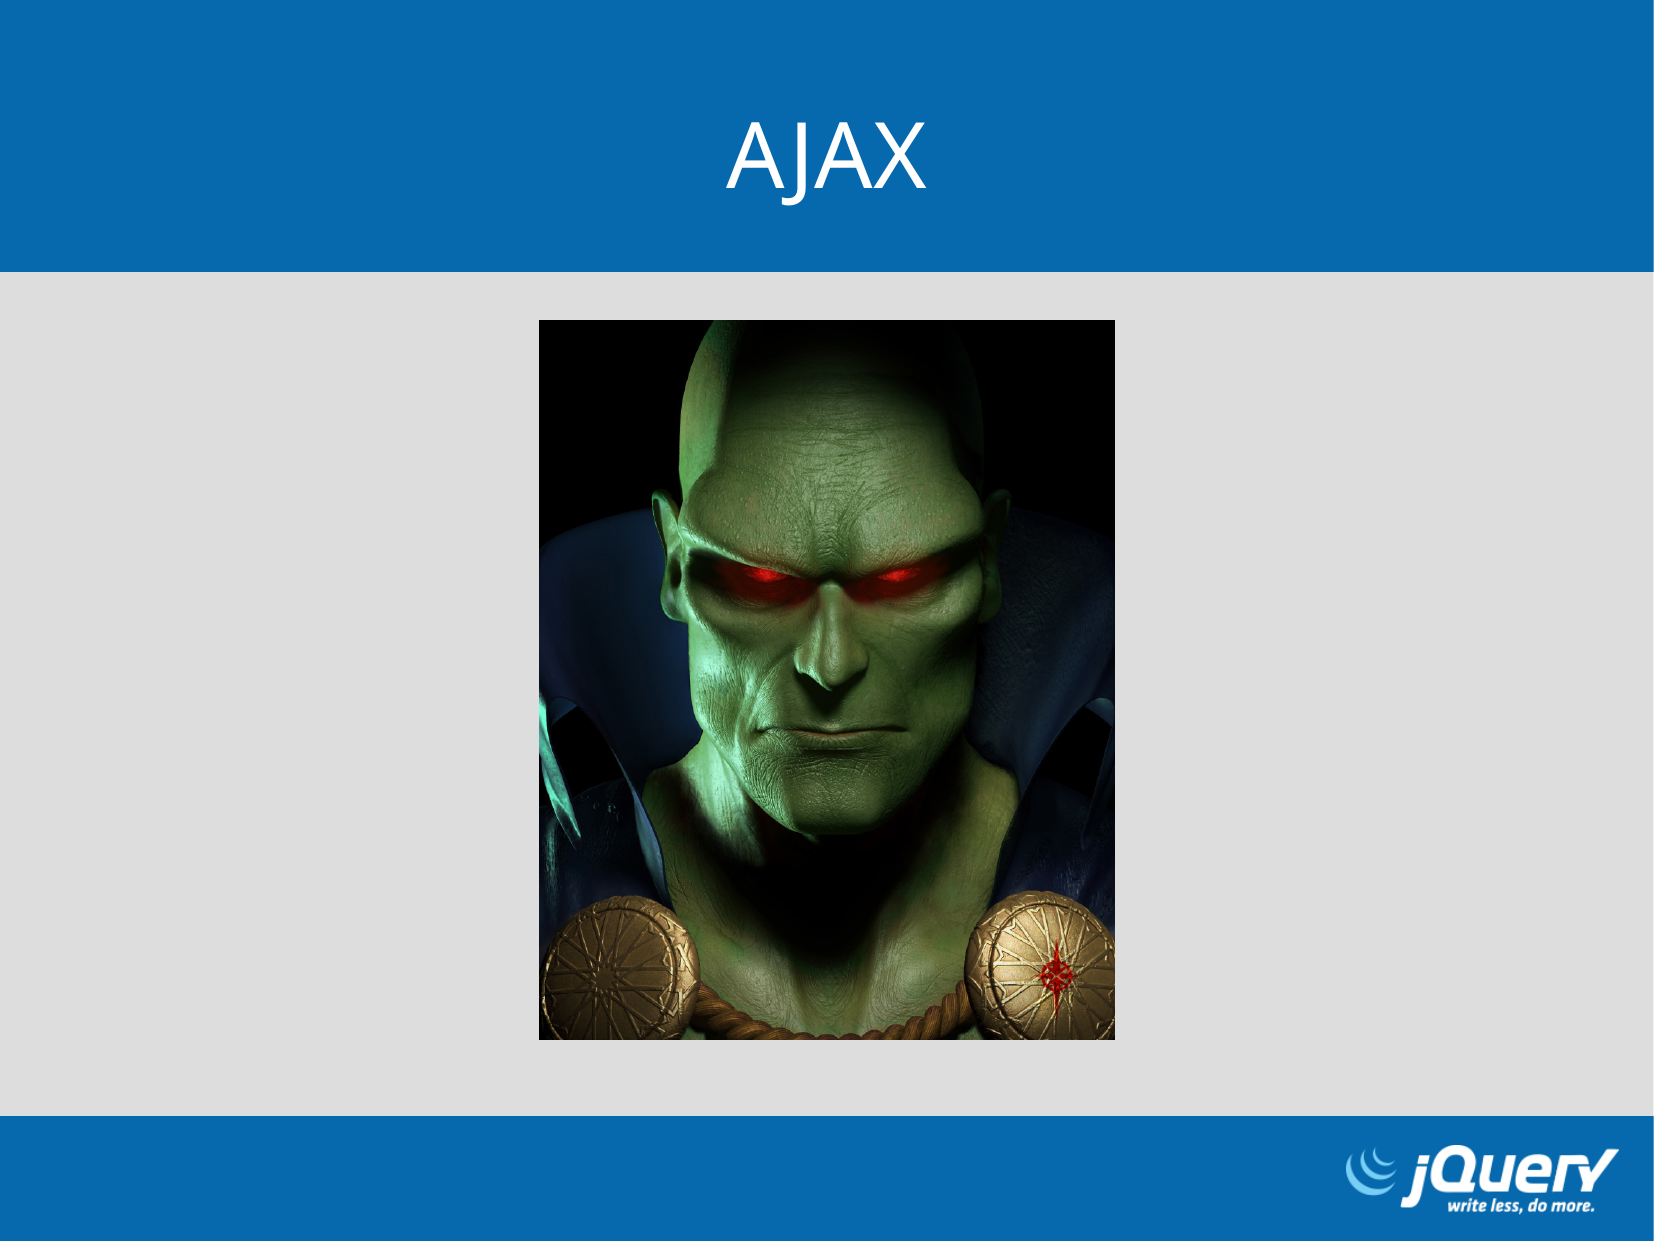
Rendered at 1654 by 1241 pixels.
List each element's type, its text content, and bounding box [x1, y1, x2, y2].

picture [0, 0, 1654, 272]
title AJAX [82, 49, 1571, 257]
picture [539, 320, 1115, 1040]
picture [0, 1116, 1654, 1241]
